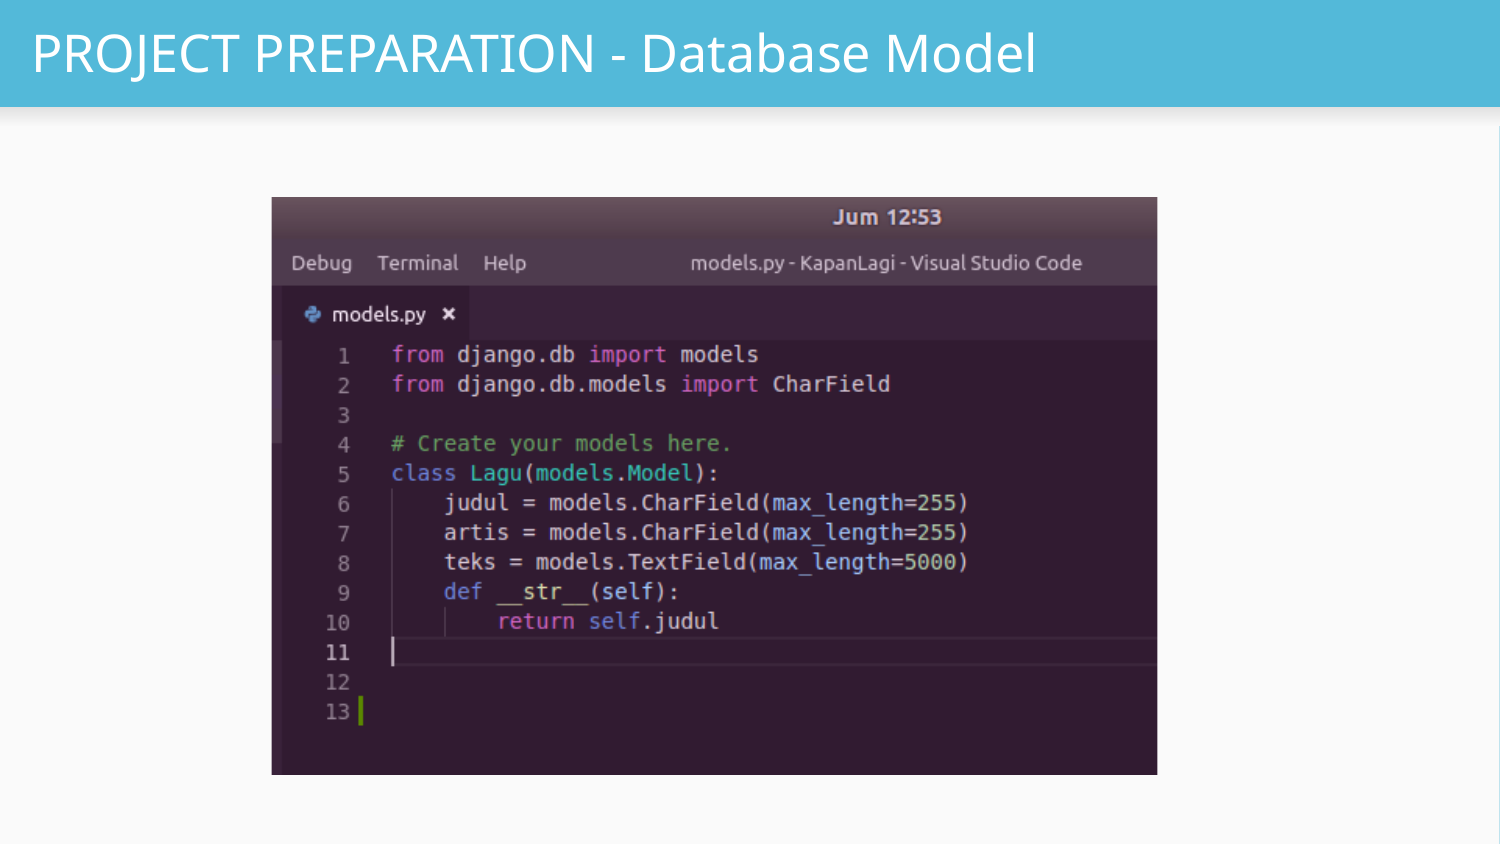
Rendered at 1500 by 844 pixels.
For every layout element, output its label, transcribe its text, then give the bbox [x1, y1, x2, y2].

picture [271, 197, 1158, 775]
title PROJECT PREPARATION - Database Model [16, 2, 1464, 102]
